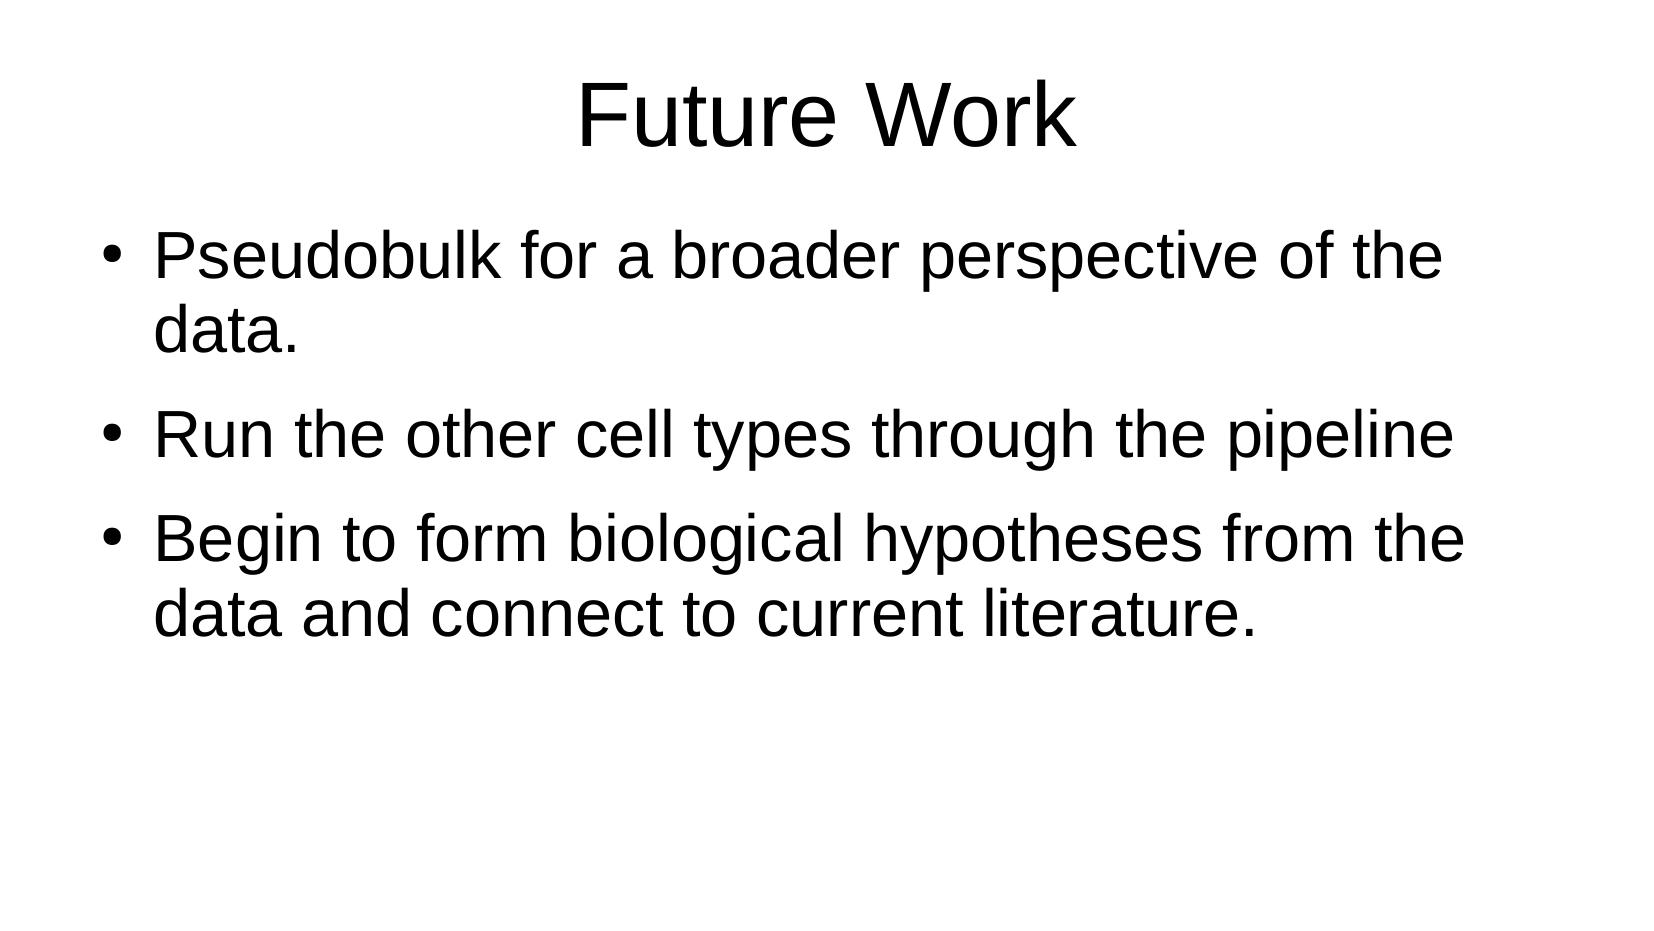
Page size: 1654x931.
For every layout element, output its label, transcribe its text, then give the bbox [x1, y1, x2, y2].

title Future Work [82, 37, 1571, 193]
list Pseudobulk for a broader perspective of the data. Run the other cell types through the pipeline Begin to form biological hypotheses from the data and connect to current literature. [82, 217, 1571, 758]
